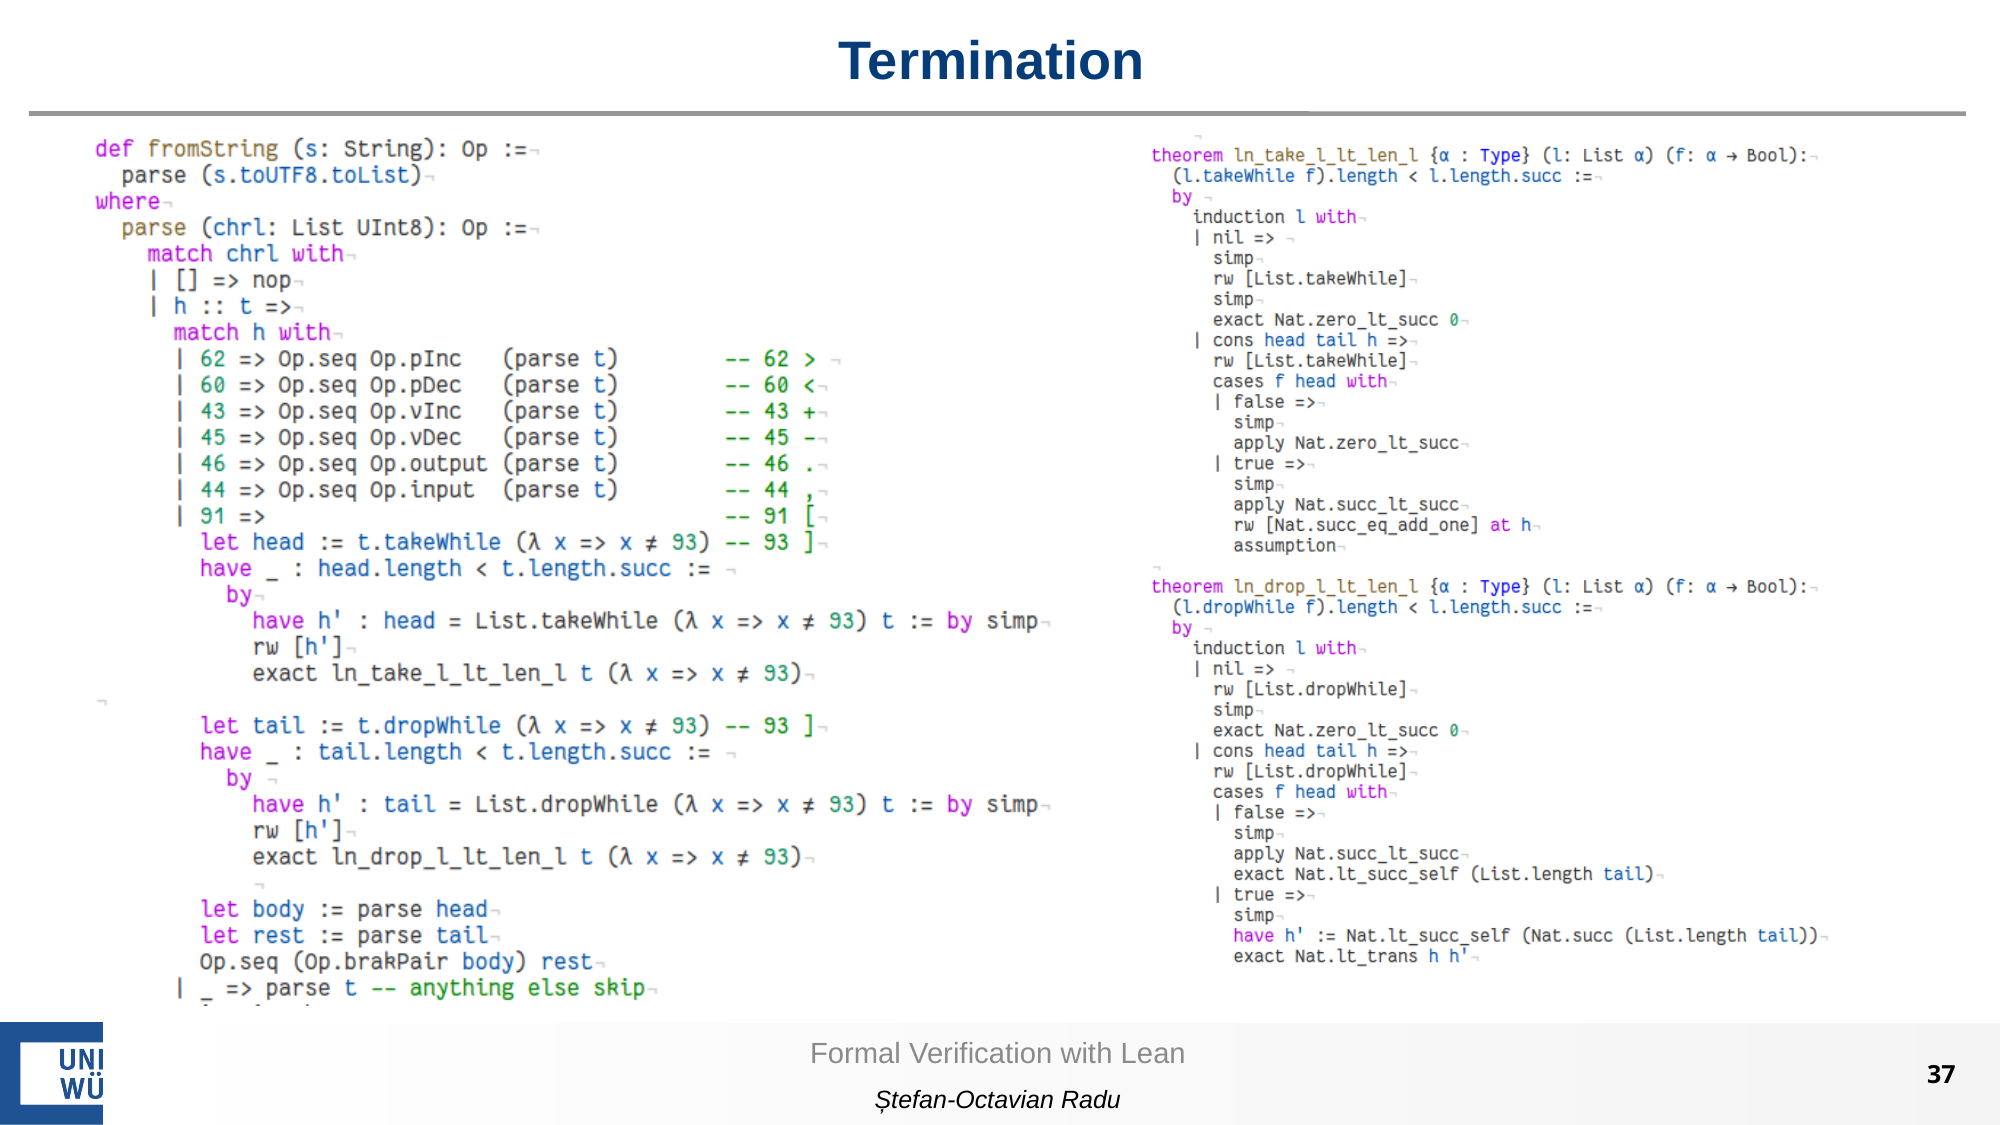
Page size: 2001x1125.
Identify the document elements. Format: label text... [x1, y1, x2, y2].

picture [1146, 133, 1834, 976]
title Termination [118, 4, 1867, 111]
picture [0, 1022, 103, 1125]
picture [87, 135, 1061, 1006]
